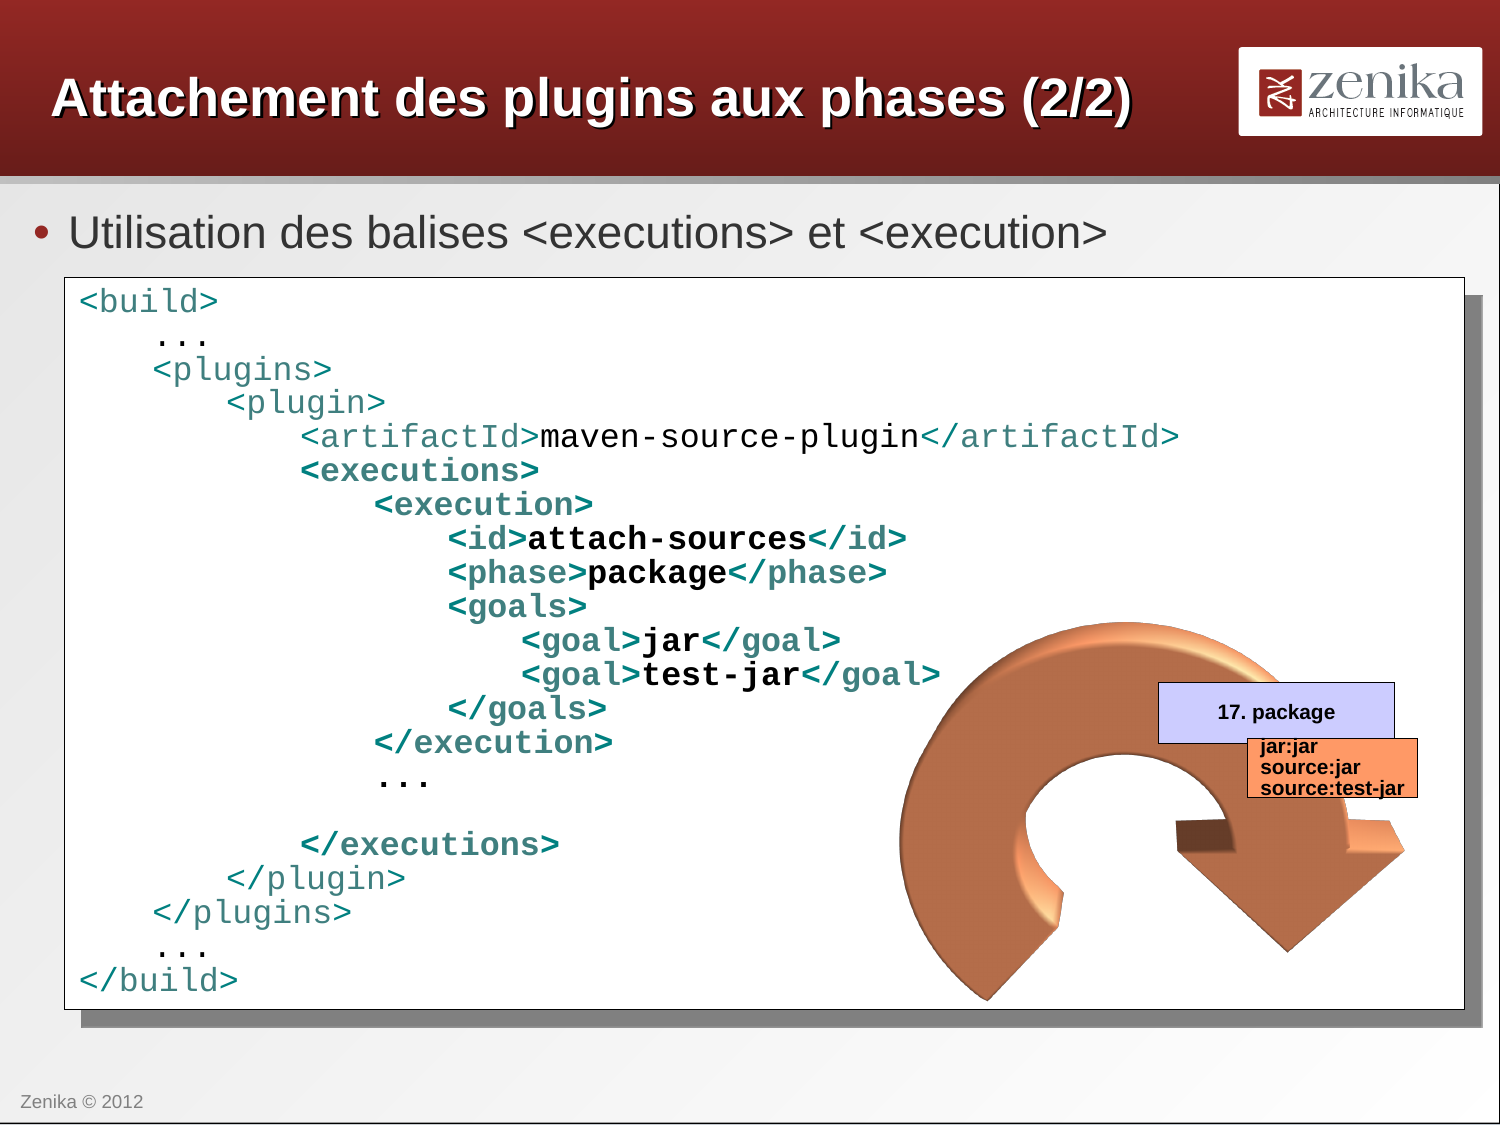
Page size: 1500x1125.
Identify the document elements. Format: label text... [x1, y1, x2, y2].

text_box <build> ... <plugins> <plugin> <artifactId>maven-source-plugin</artifactId> <executions> <execution> <id>attach-sources</id> <phase>package</phase> <goals> <goal>jar</goal> <goal>test-jar</goal> </goals> </execution> ... </executions> </plugin> </plugins> ... </build> [64, 277, 1465, 1010]
title Attachement des plugins aux phases (2/2) [50, 15, 1206, 180]
text_box 17. package [1158, 682, 1395, 744]
list Utilisation des balises <executions> et <execution> [33, 206, 1418, 266]
picture [1257, 58, 1464, 125]
text_box jar:jar source:jar source:test-jar [1247, 738, 1418, 798]
